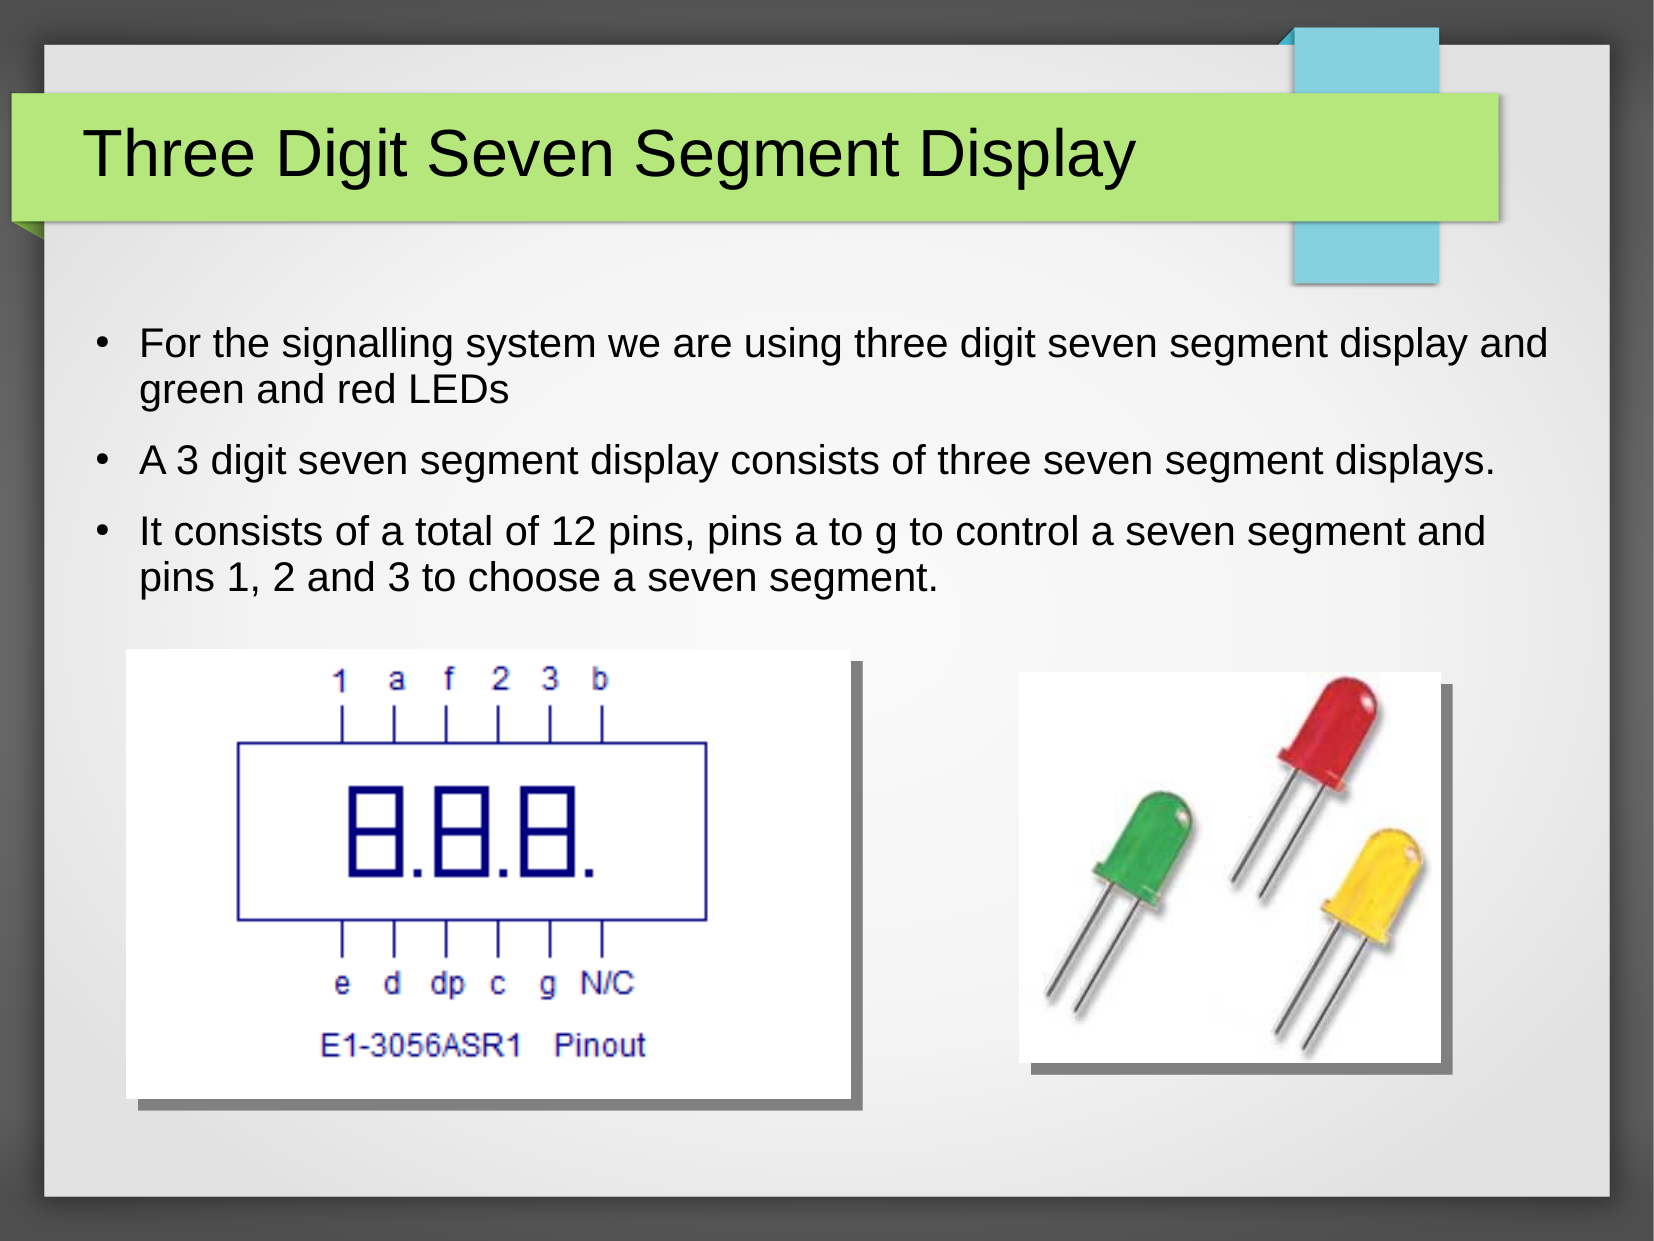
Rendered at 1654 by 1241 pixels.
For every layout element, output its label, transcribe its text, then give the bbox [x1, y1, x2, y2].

list For the signalling system we are using three digit seven segment display and green and red LEDs A 3 digit seven segment display consists of three seven segment displays. It consists of a total of 12 pins, pins a to g to control a seven segment and pins 1, 2 and 3 to choose a seven segment. [80, 320, 1569, 604]
title Three Digit Seven Segment Display [82, 94, 1264, 213]
picture [0, 0, 1654, 1241]
